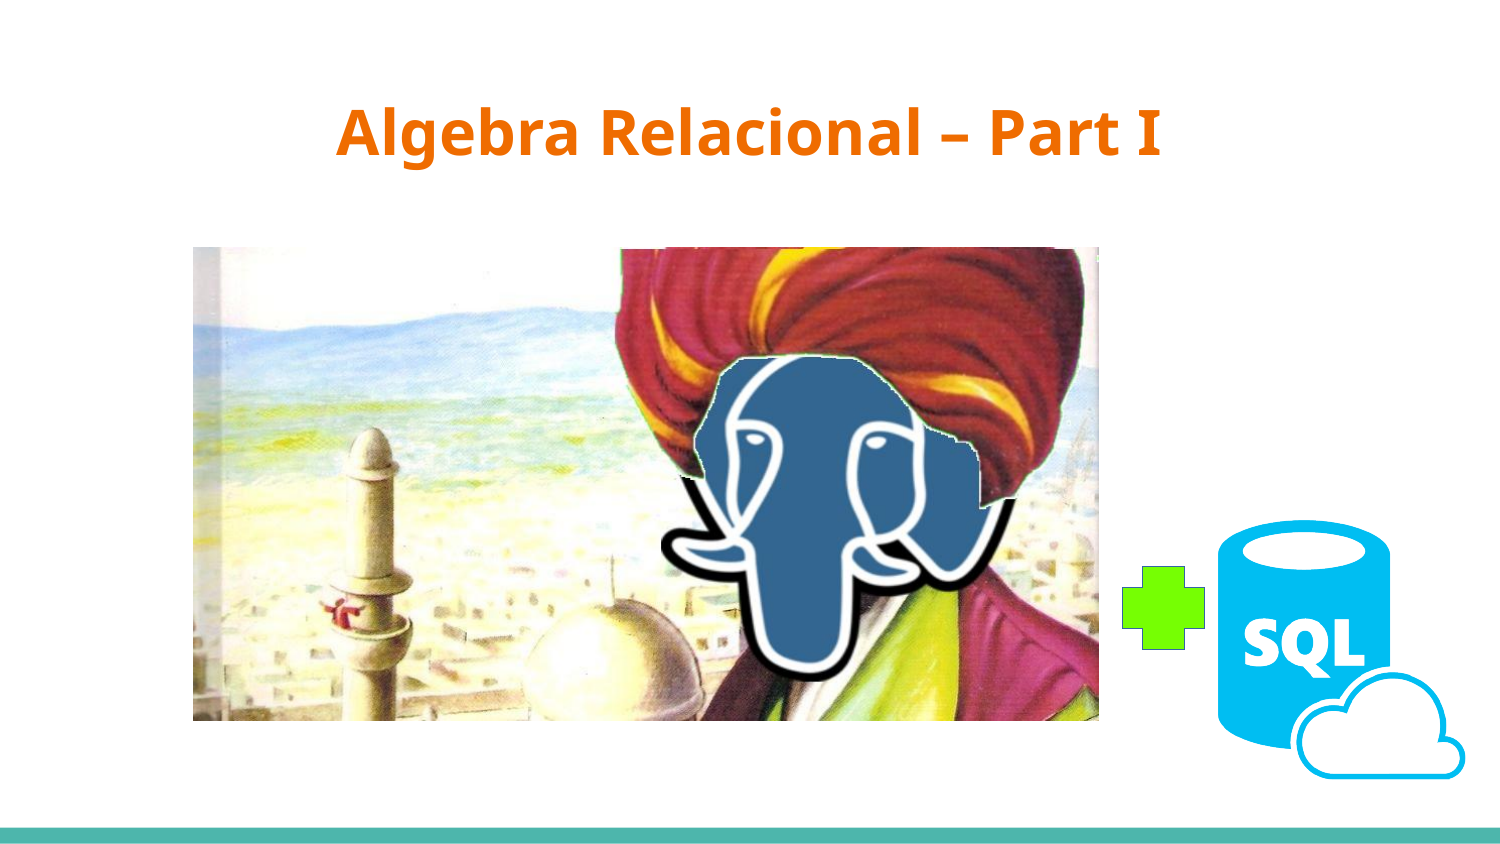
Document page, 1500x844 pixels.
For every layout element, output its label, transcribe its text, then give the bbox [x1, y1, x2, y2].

picture [1303, 679, 1459, 773]
text_box [1122, 566, 1205, 650]
picture [1211, 519, 1472, 780]
title Algebra Relacional – Part I [51, 72, 1449, 189]
picture [193, 247, 1099, 721]
